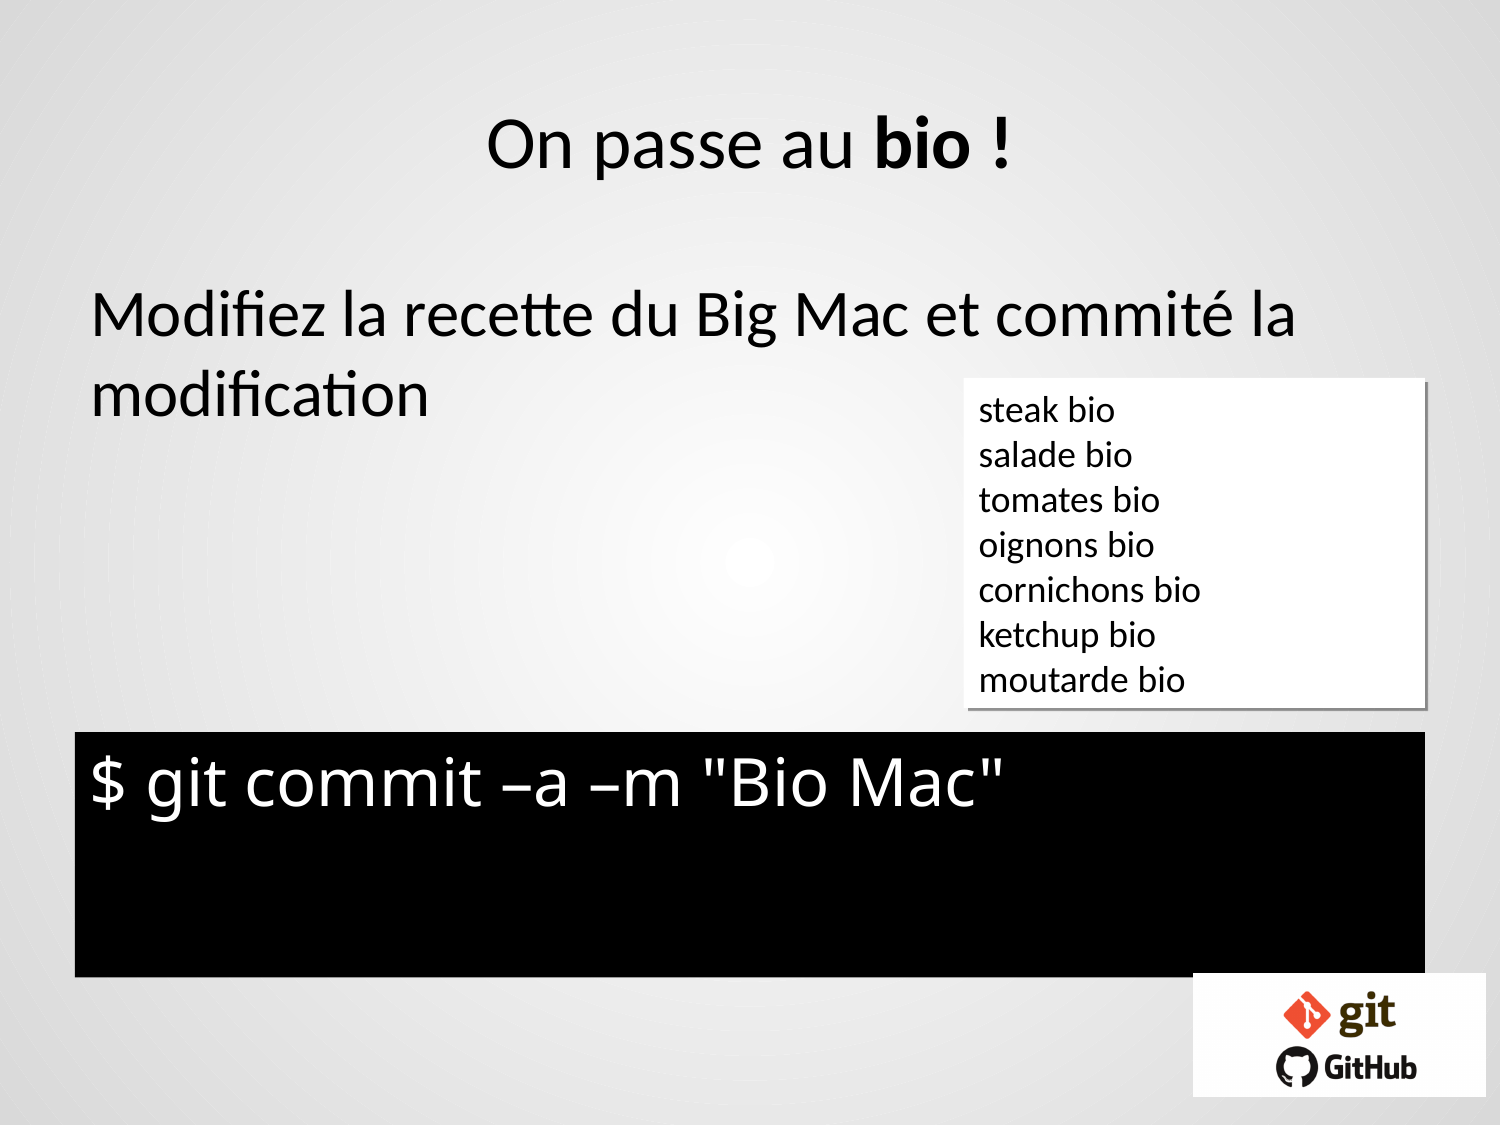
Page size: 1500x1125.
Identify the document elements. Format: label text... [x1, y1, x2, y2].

text_box steak bio salade bio tomates bio oignons bio cornichons bio ketchup bio moutarde bio [963, 377, 1425, 708]
picture [1193, 973, 1486, 1097]
text_box $ git commit –a –m "Bio Mac" [74, 732, 1425, 978]
list Modifiez la recette du Big Mac et commité la modification [75, 262, 1425, 562]
title On passe au bio ! [75, 45, 1425, 233]
